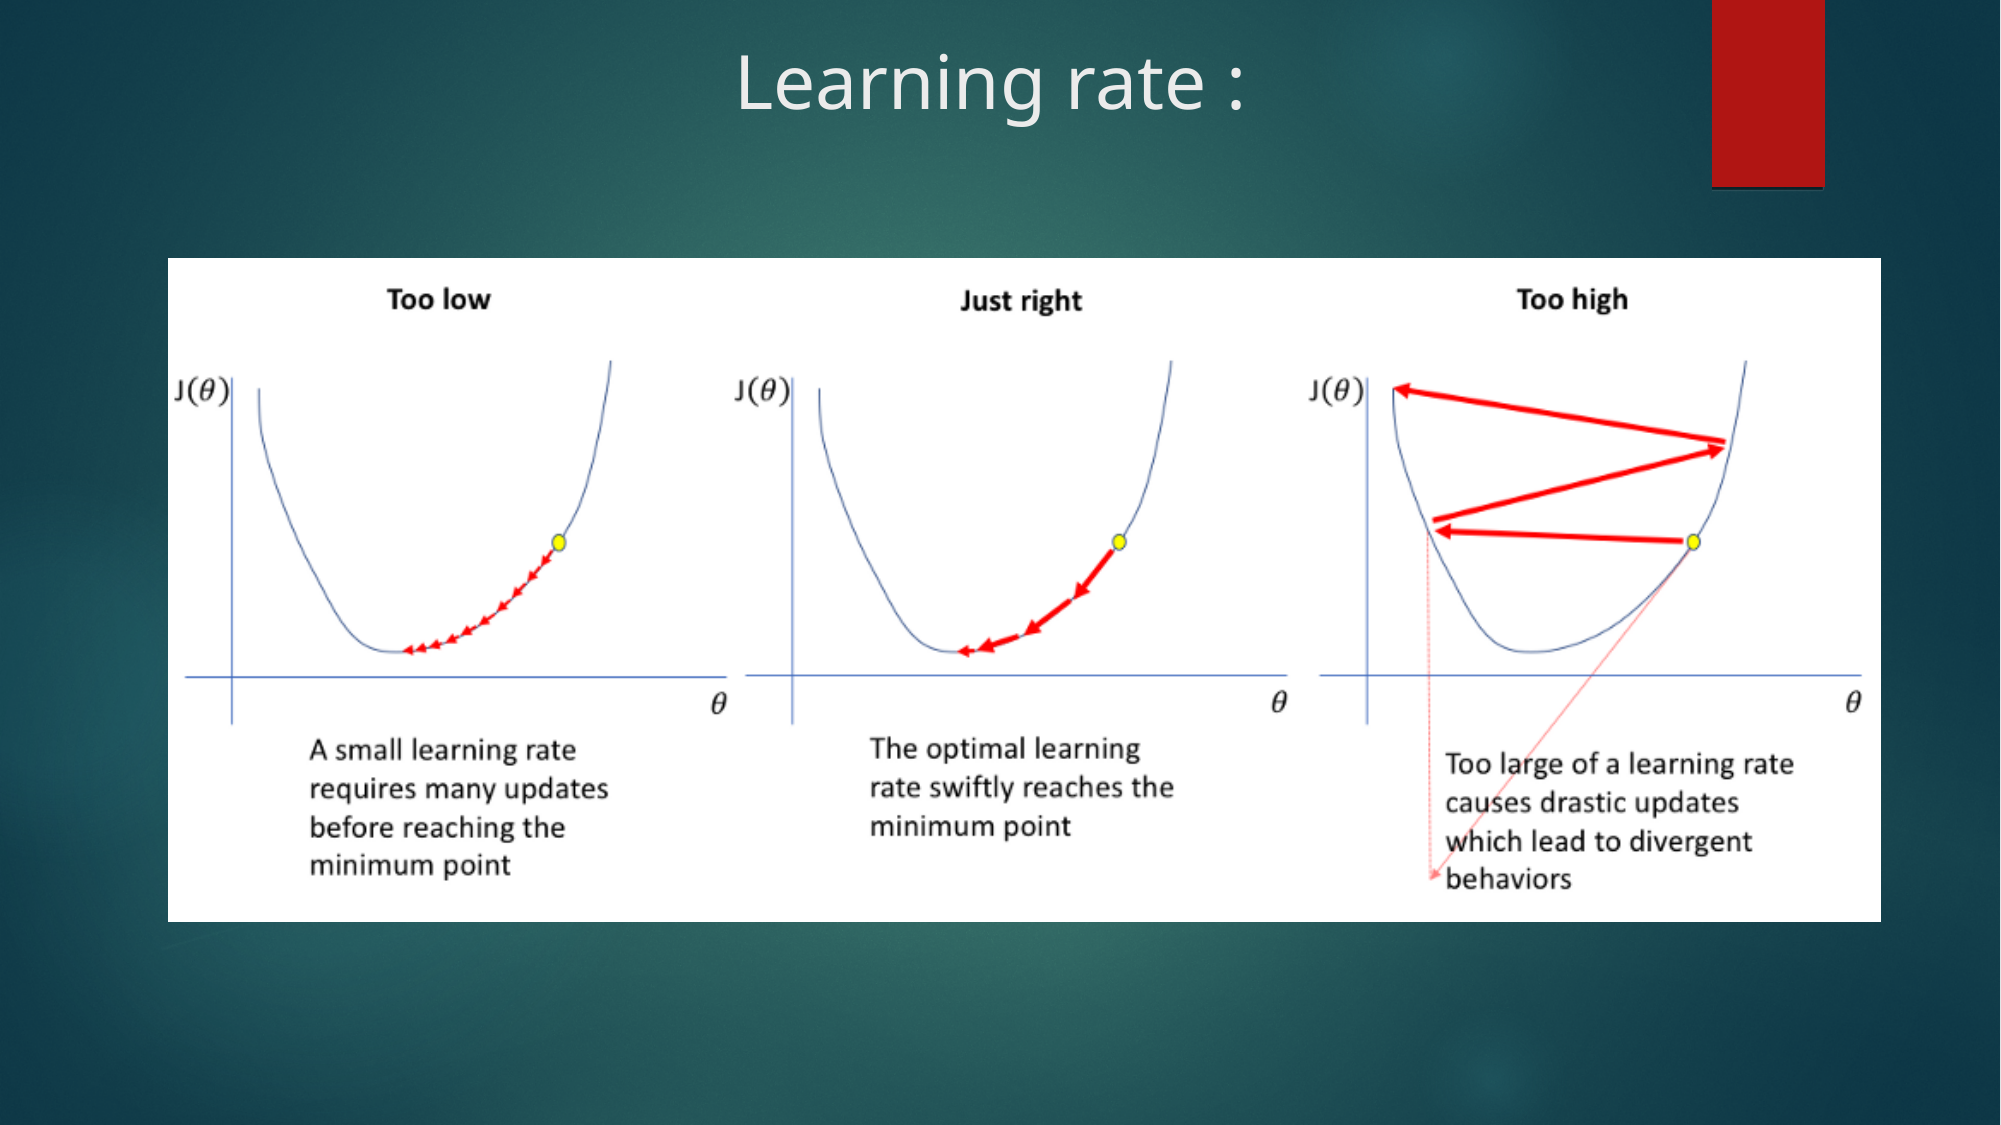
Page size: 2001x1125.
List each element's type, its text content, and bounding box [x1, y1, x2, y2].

picture [168, 258, 1881, 922]
text_box Learning rate : [590, 26, 1410, 143]
